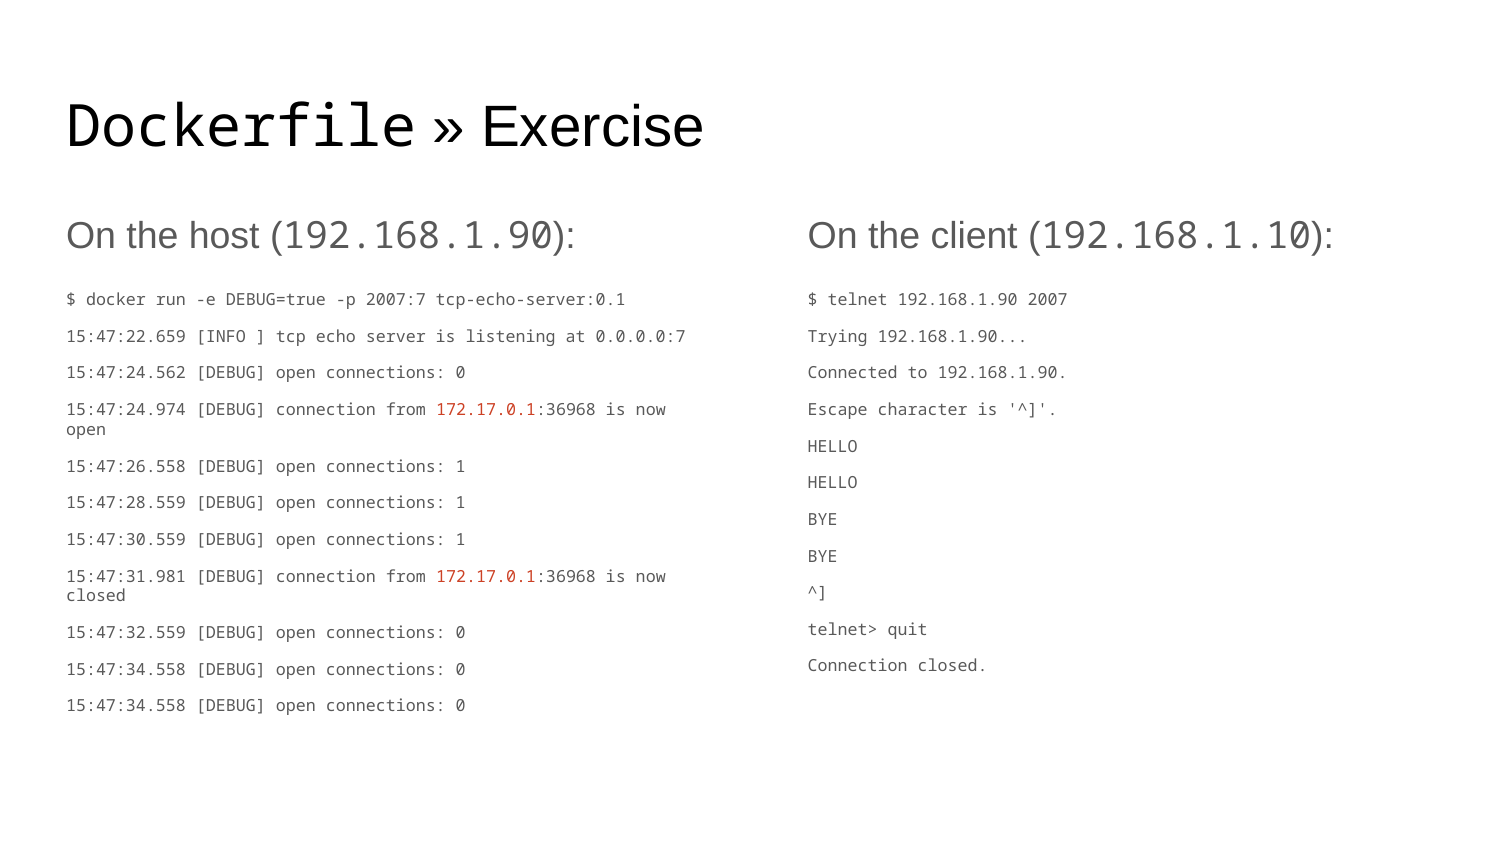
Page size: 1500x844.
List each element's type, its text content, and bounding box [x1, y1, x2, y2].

list On the client (192.168.1.10): $ telnet 192.168.1.90 2007 Trying 192.168.1.90... Connected to 192.168.1.90. Escape character is '^]'. HELLO HELLO BYE BYE ^] telnet> quit Connection closed. [792, 189, 1449, 750]
list On the host (192.168.1.90): $ docker run -e DEBUG=true -p 2007:7 tcp-echo-server:0.1 15:47:22.659 [INFO ] tcp echo server is listening at 0.0.0.0:7 15:47:24.562 [DEBUG] open connections: 0 15:47:24.974 [DEBUG] connection from 172.17.0.1:36968 is now open 15:47:26.558 [DEBUG] open connections: 1 15:47:28.559 [DEBUG] open connections: 1 15:47:30.559 [DEBUG] open connections: 1 15:47:31.981 [DEBUG] connection from 172.17.0.1:36968 is now closed 15:47:32.559 [DEBUG] open connections: 0 15:47:34.558 [DEBUG] open connections: 0 15:47:34.558 [DEBUG] open connections: 0 [51, 189, 708, 750]
title Dockerfile » Exercise [51, 72, 1449, 167]
